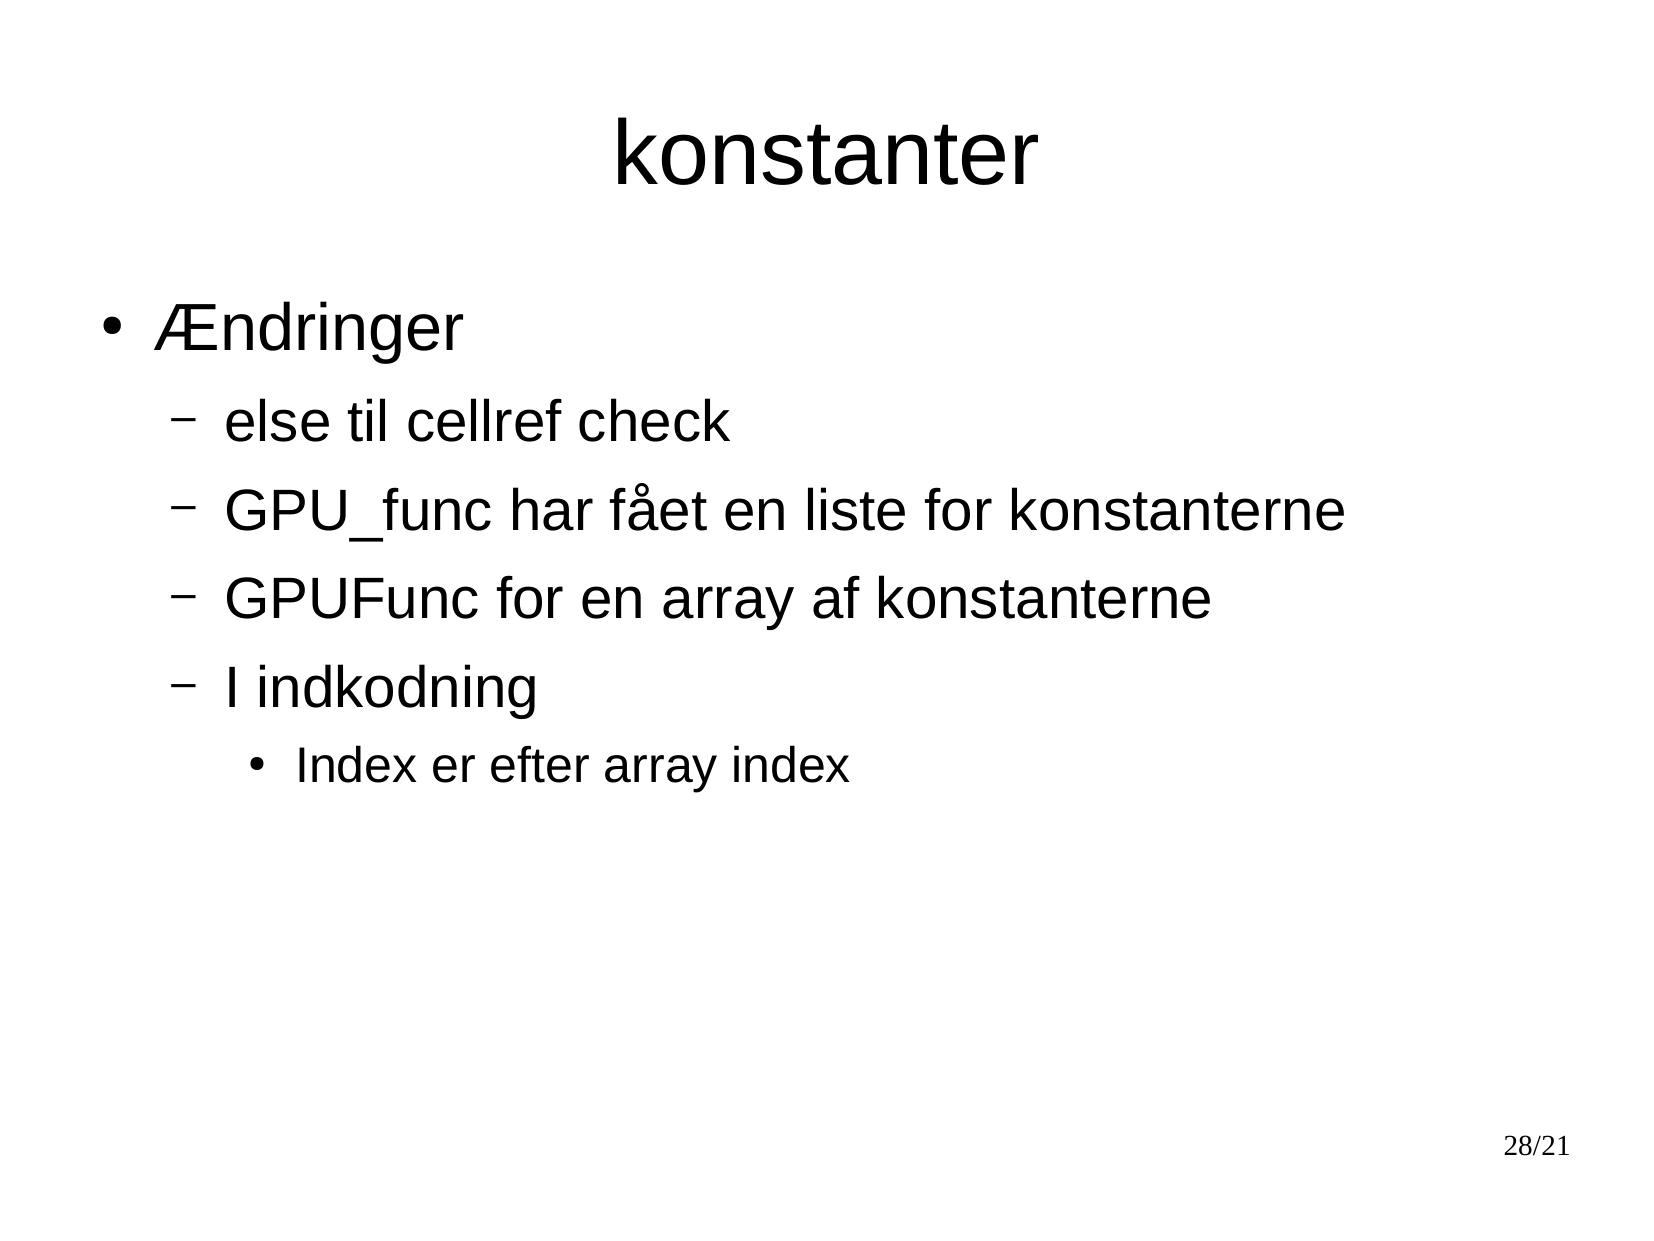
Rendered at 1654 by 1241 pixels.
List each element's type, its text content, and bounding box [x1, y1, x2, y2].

list Ændringer else til cellref check GPU_func har fået en liste for konstanterne GPUFunc for en array af konstanterne I indkodning Index er efter array index [82, 290, 1571, 1010]
title konstanter [82, 49, 1571, 257]
